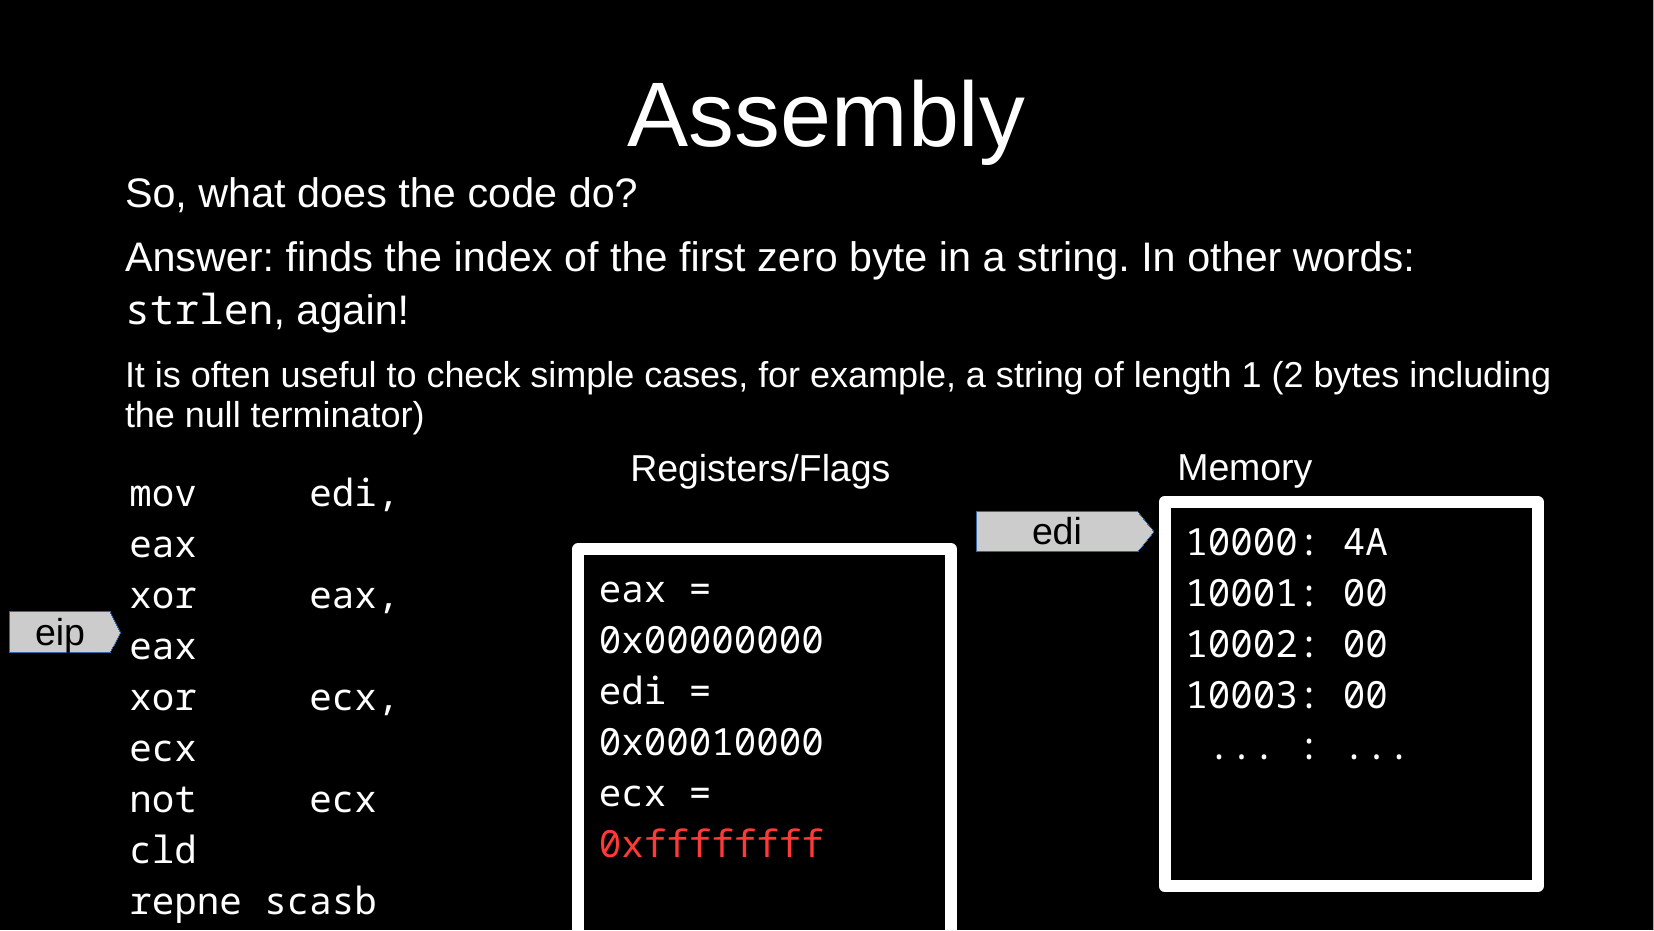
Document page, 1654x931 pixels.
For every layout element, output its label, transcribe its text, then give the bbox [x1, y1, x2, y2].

title Assembly [82, 37, 1571, 193]
text_box Memory [1162, 441, 1463, 496]
text_box Registers/Flags [615, 441, 916, 498]
text_box eip [70, 627, 80, 643]
text_box 10000: 4A 10001: 00 10002: 00 10003: 00 ... : ... [1164, 501, 1538, 792]
text_box eip [9, 611, 121, 653]
text_box mov edi, eax xor eax, eax xor ecx, ecx not ecx cld repne scasb inc ecx not ecx mov eax, ecx ... [114, 459, 488, 887]
text_box eax = 0x00000000 edi = 0x00010000 ecx = 0xffffffff DF: ? ZF: 1 [578, 549, 952, 764]
text_box edi [976, 511, 1154, 552]
list So, what does the code do? Answer: finds the index of the first zero byte in a string. In other words: strlen, again! It is often useful to check simple cases, for example, a string of length 1 (2 bytes including the null terminator) [81, 170, 1570, 441]
